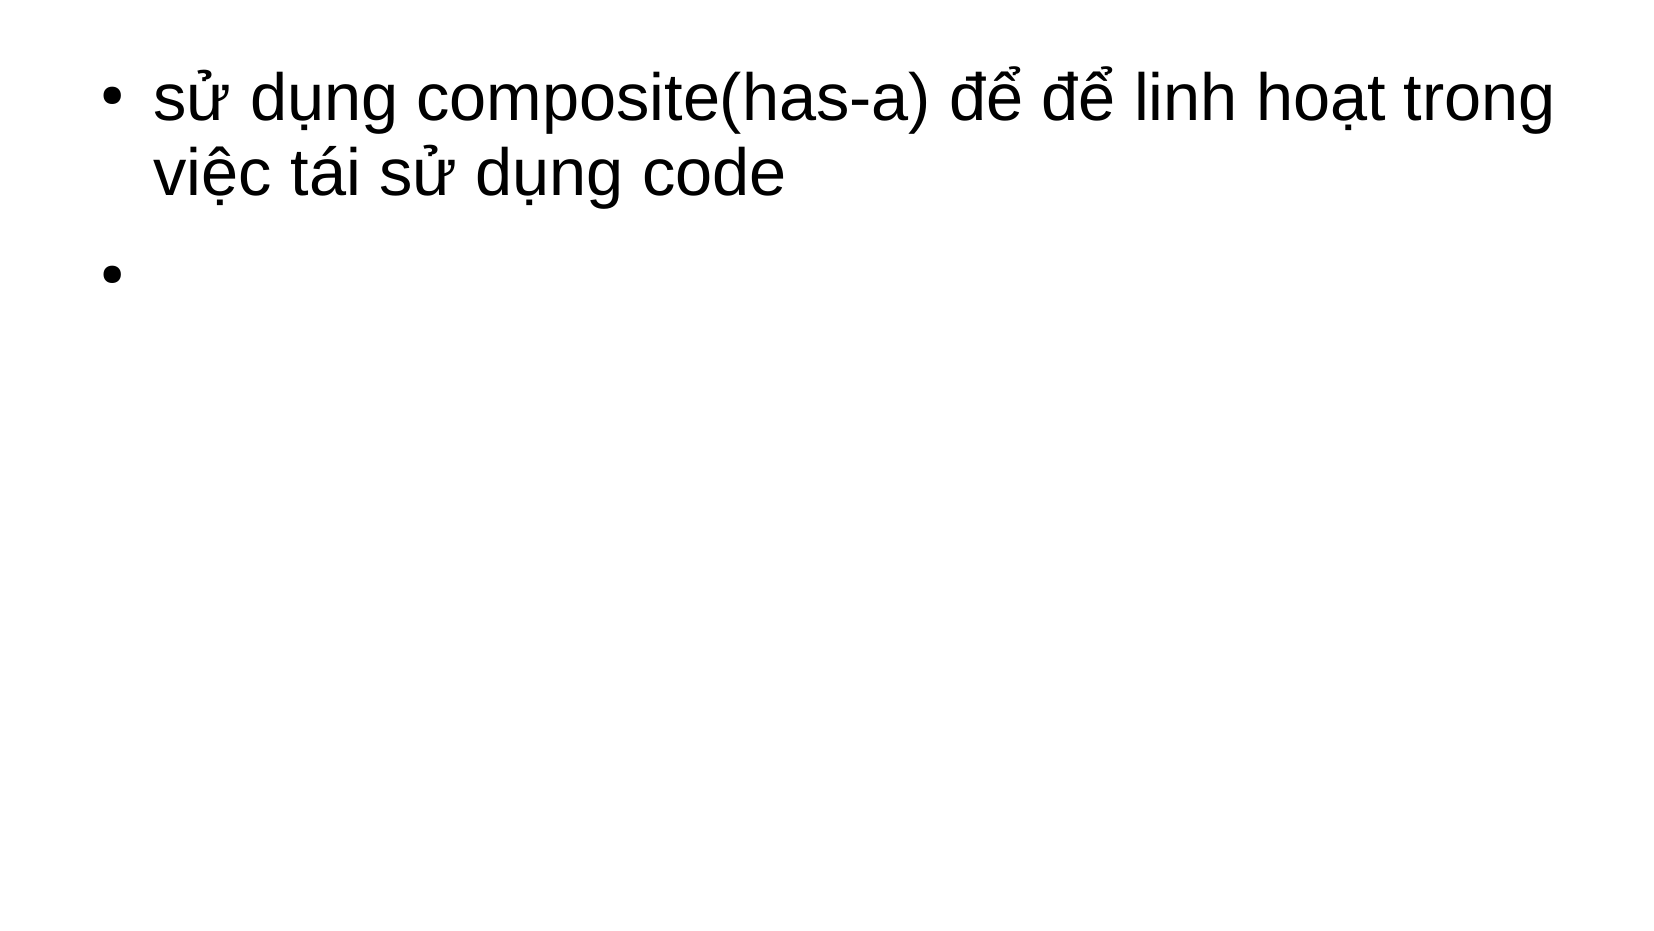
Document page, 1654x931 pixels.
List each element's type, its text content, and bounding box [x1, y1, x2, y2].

list sử dụng composite(has-a) để để linh hoạt trong việc tái sử dụng code [82, 60, 1571, 758]
